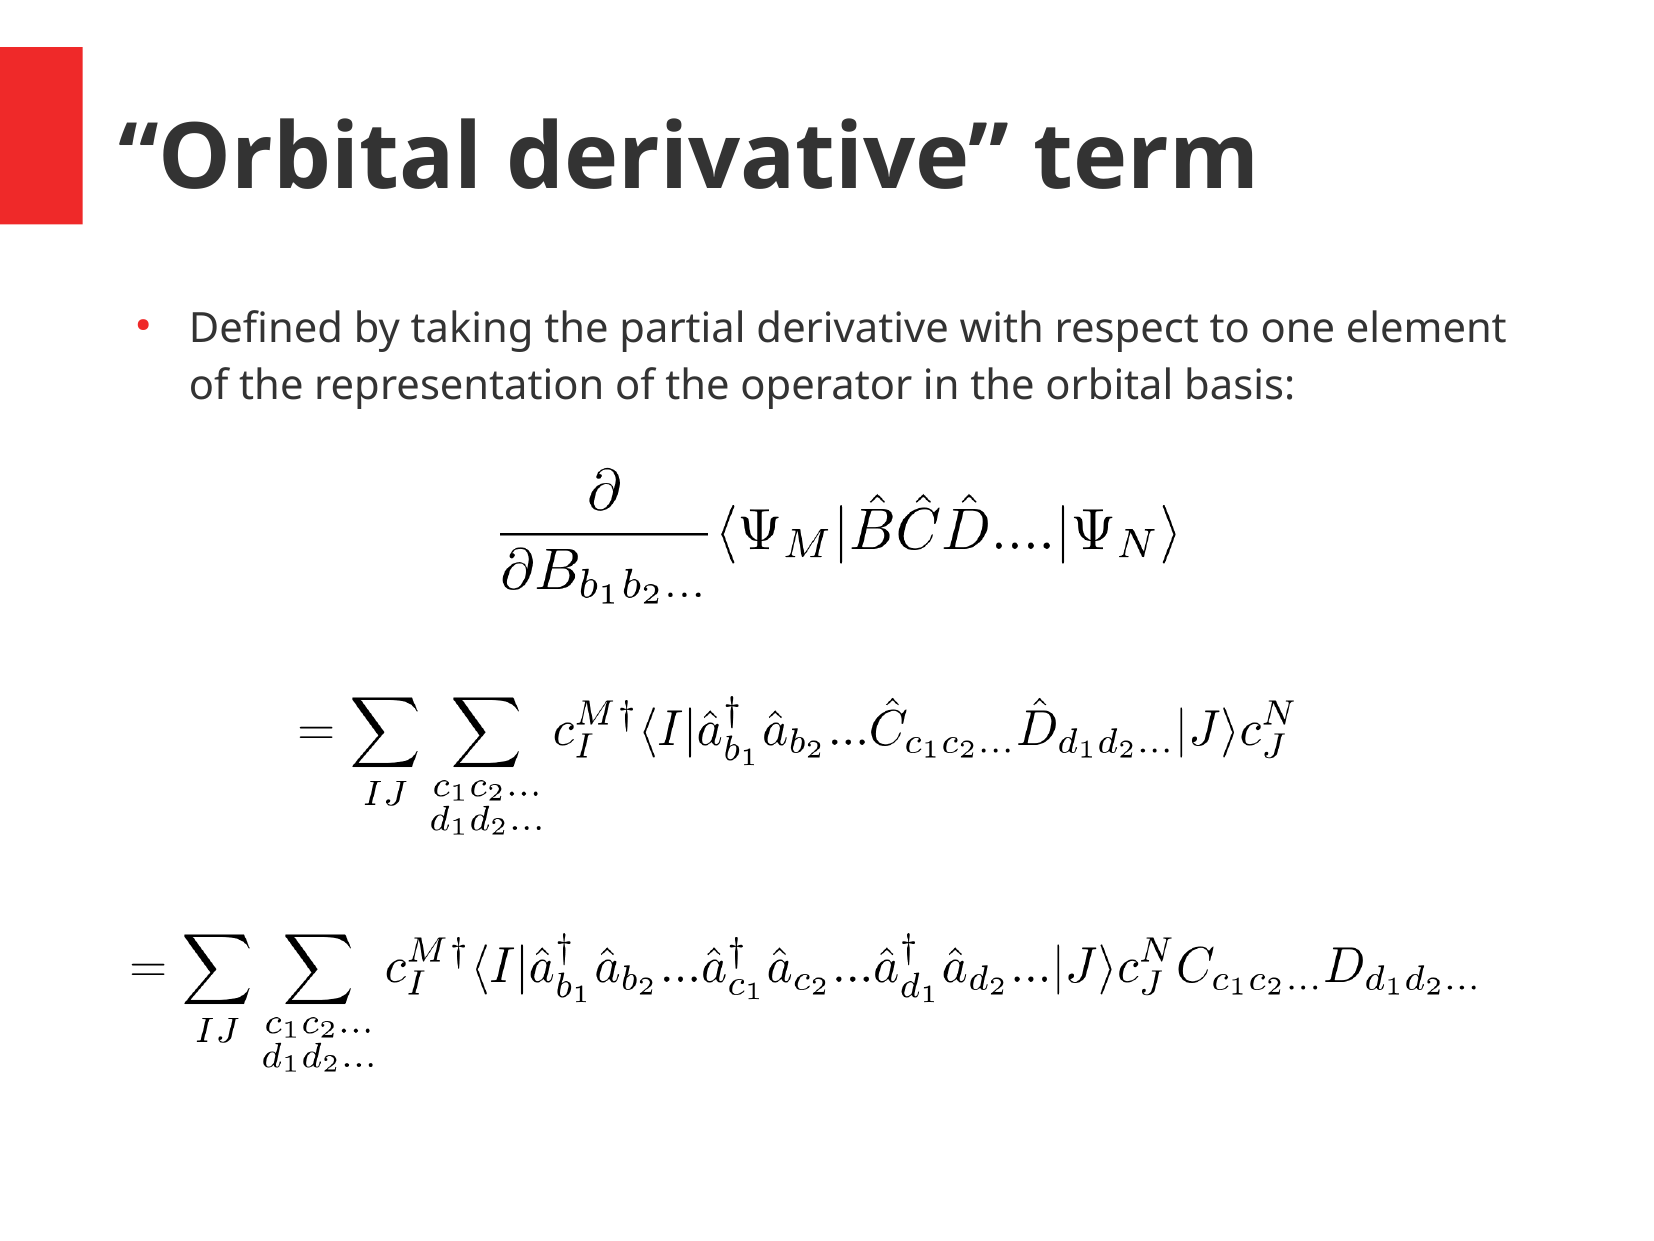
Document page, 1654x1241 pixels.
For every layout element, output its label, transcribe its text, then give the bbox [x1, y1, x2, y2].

picture [299, 696, 1294, 835]
picture [500, 467, 1176, 604]
title “Orbital derivative” term [118, 49, 1571, 257]
list Defined by taking the partial derivative with respect to one element of the representation of the operator in the orbital basis: [118, 297, 1536, 544]
picture [131, 933, 1476, 1072]
